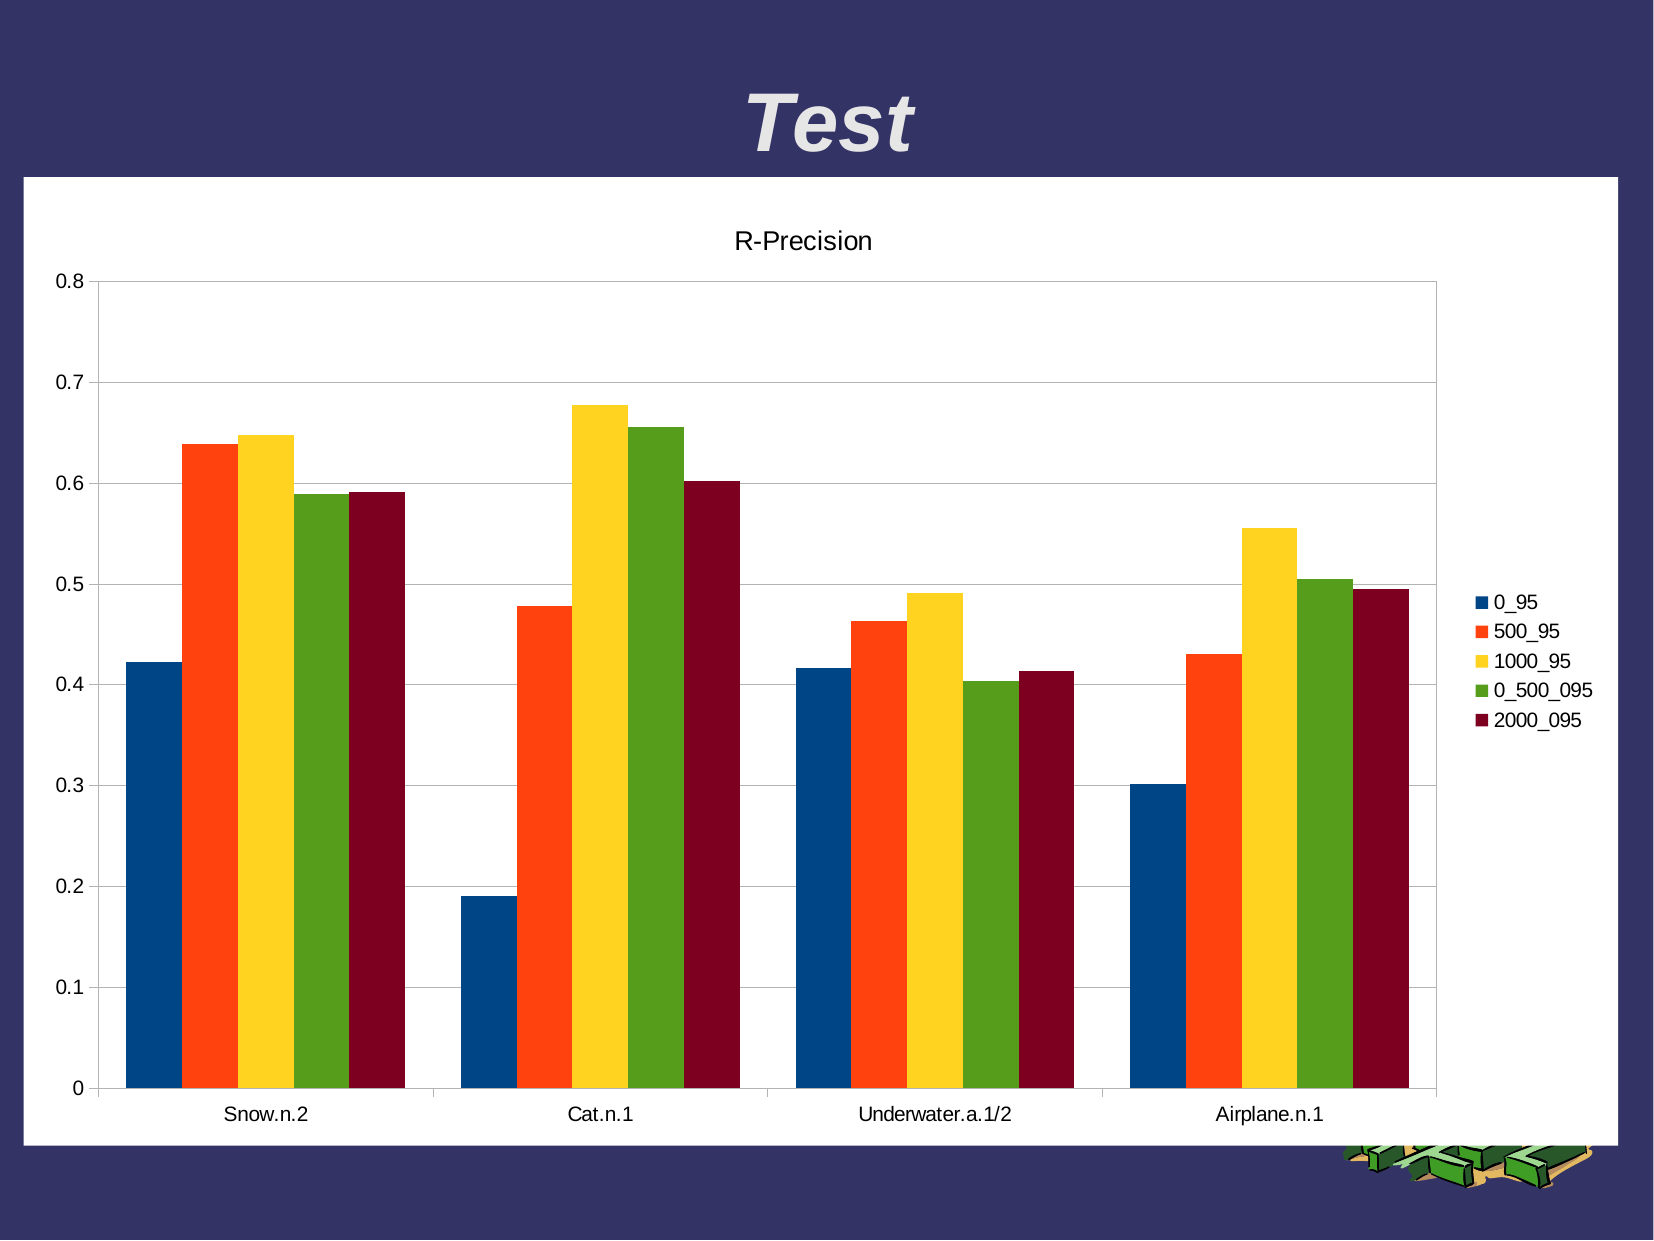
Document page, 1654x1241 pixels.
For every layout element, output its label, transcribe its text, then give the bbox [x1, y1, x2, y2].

title Test [121, 19, 1534, 177]
chart [23, 177, 1619, 1146]
